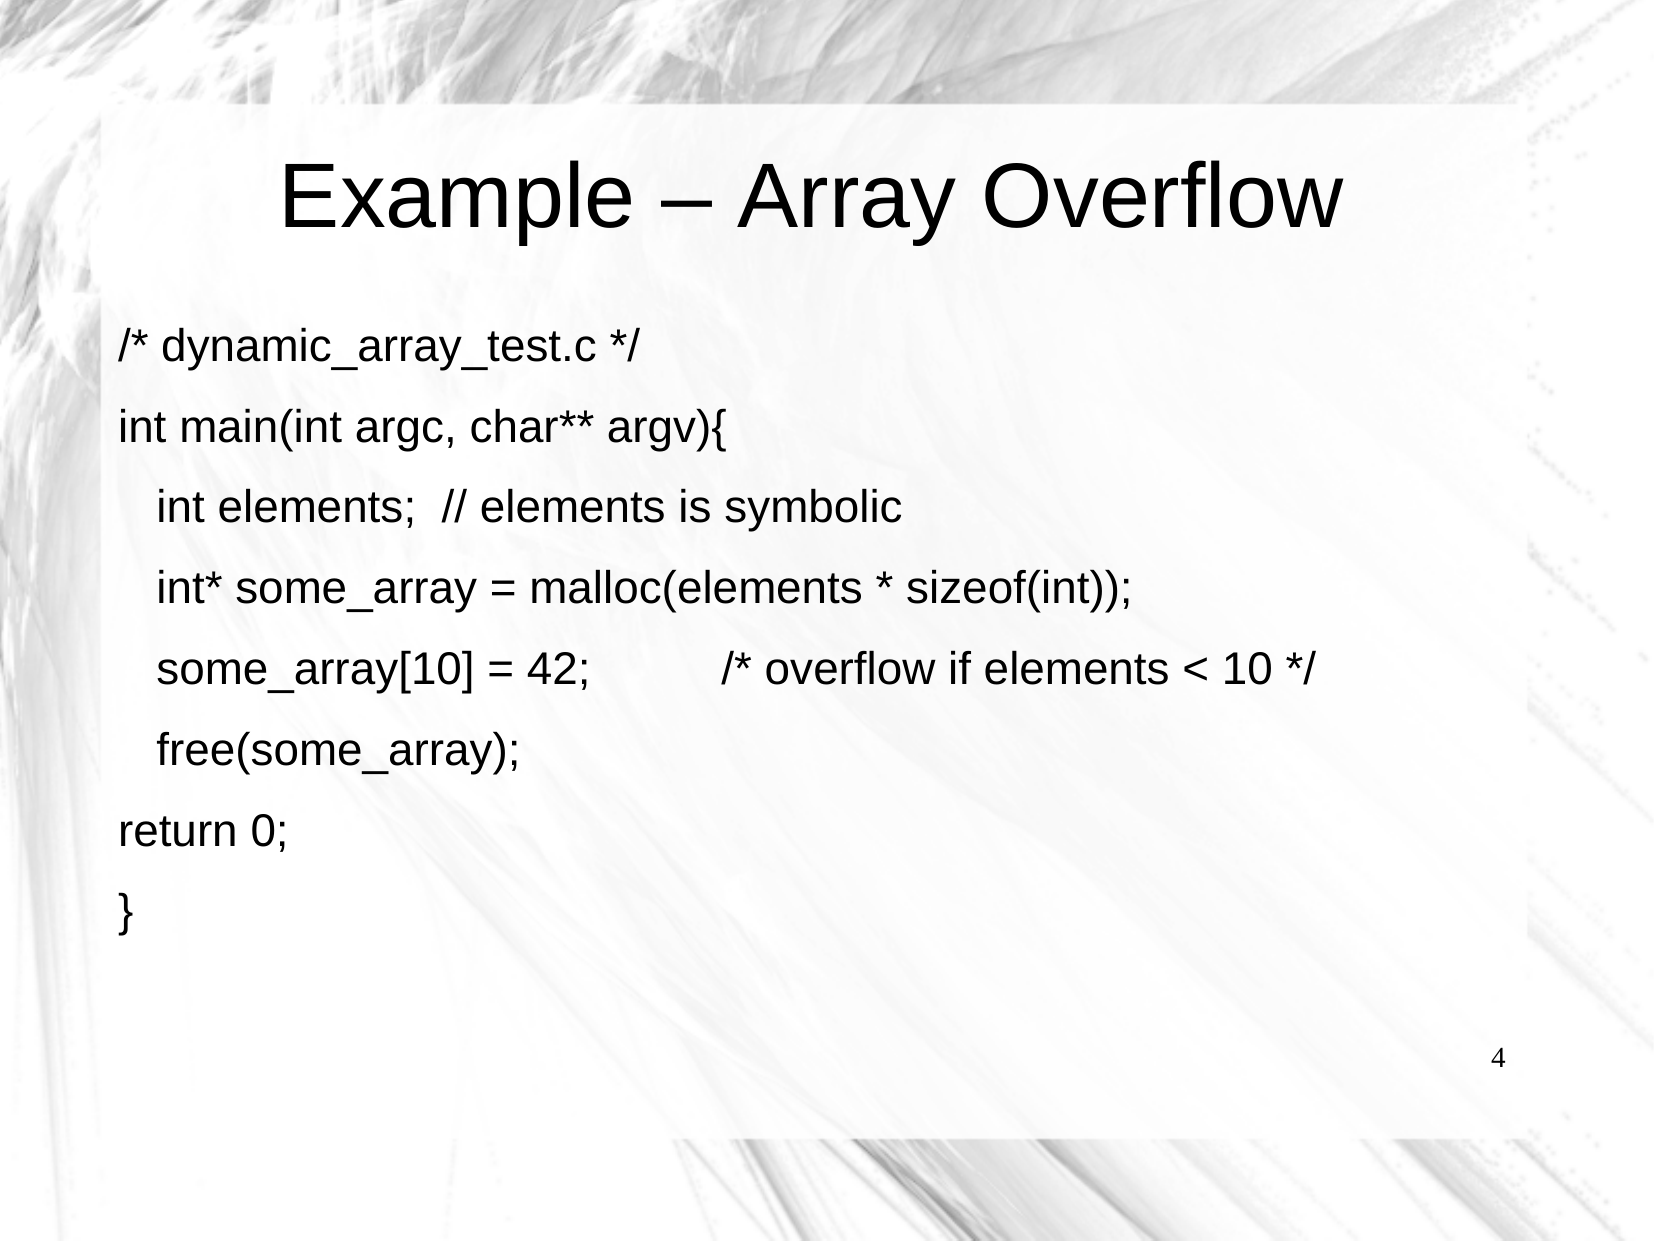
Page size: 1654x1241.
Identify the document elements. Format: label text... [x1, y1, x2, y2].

list /* dynamic_array_test.c */ int main(int argc, char** argv){ int elements; // elements is symbolic int* some_array = malloc(elements * sizeof(int)); some_array[10] = 42; /* overflow if elements < 10 */ free(some_array); return 0; } [118, 319, 1571, 1039]
title Example – Array Overflow [118, 112, 1506, 281]
picture [0, 0, 1654, 1241]
